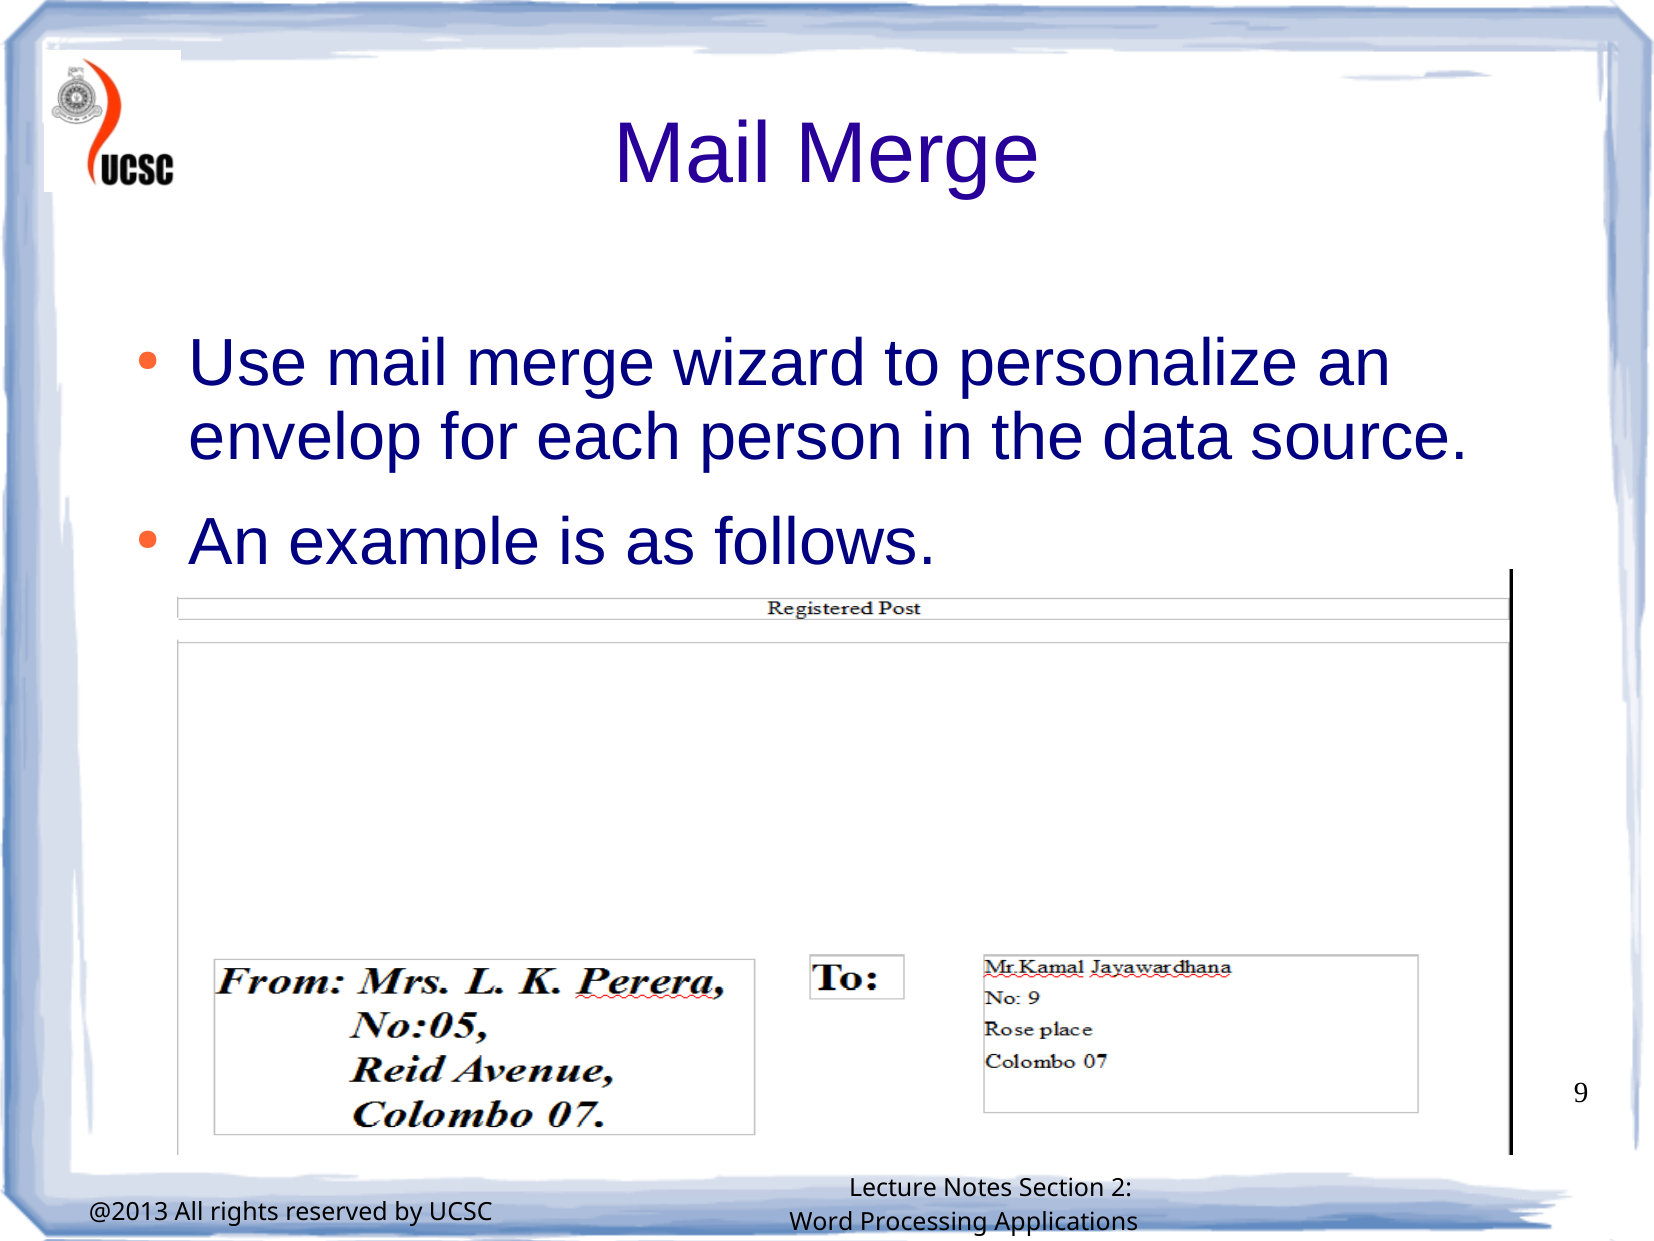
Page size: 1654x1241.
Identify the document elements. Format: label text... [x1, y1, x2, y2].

title Mail Merge [82, 49, 1571, 257]
picture [0, 0, 1654, 1241]
list Use mail merge wizard to personalize an envelop for each person in the data source. An example is as follows. [118, 324, 1571, 649]
